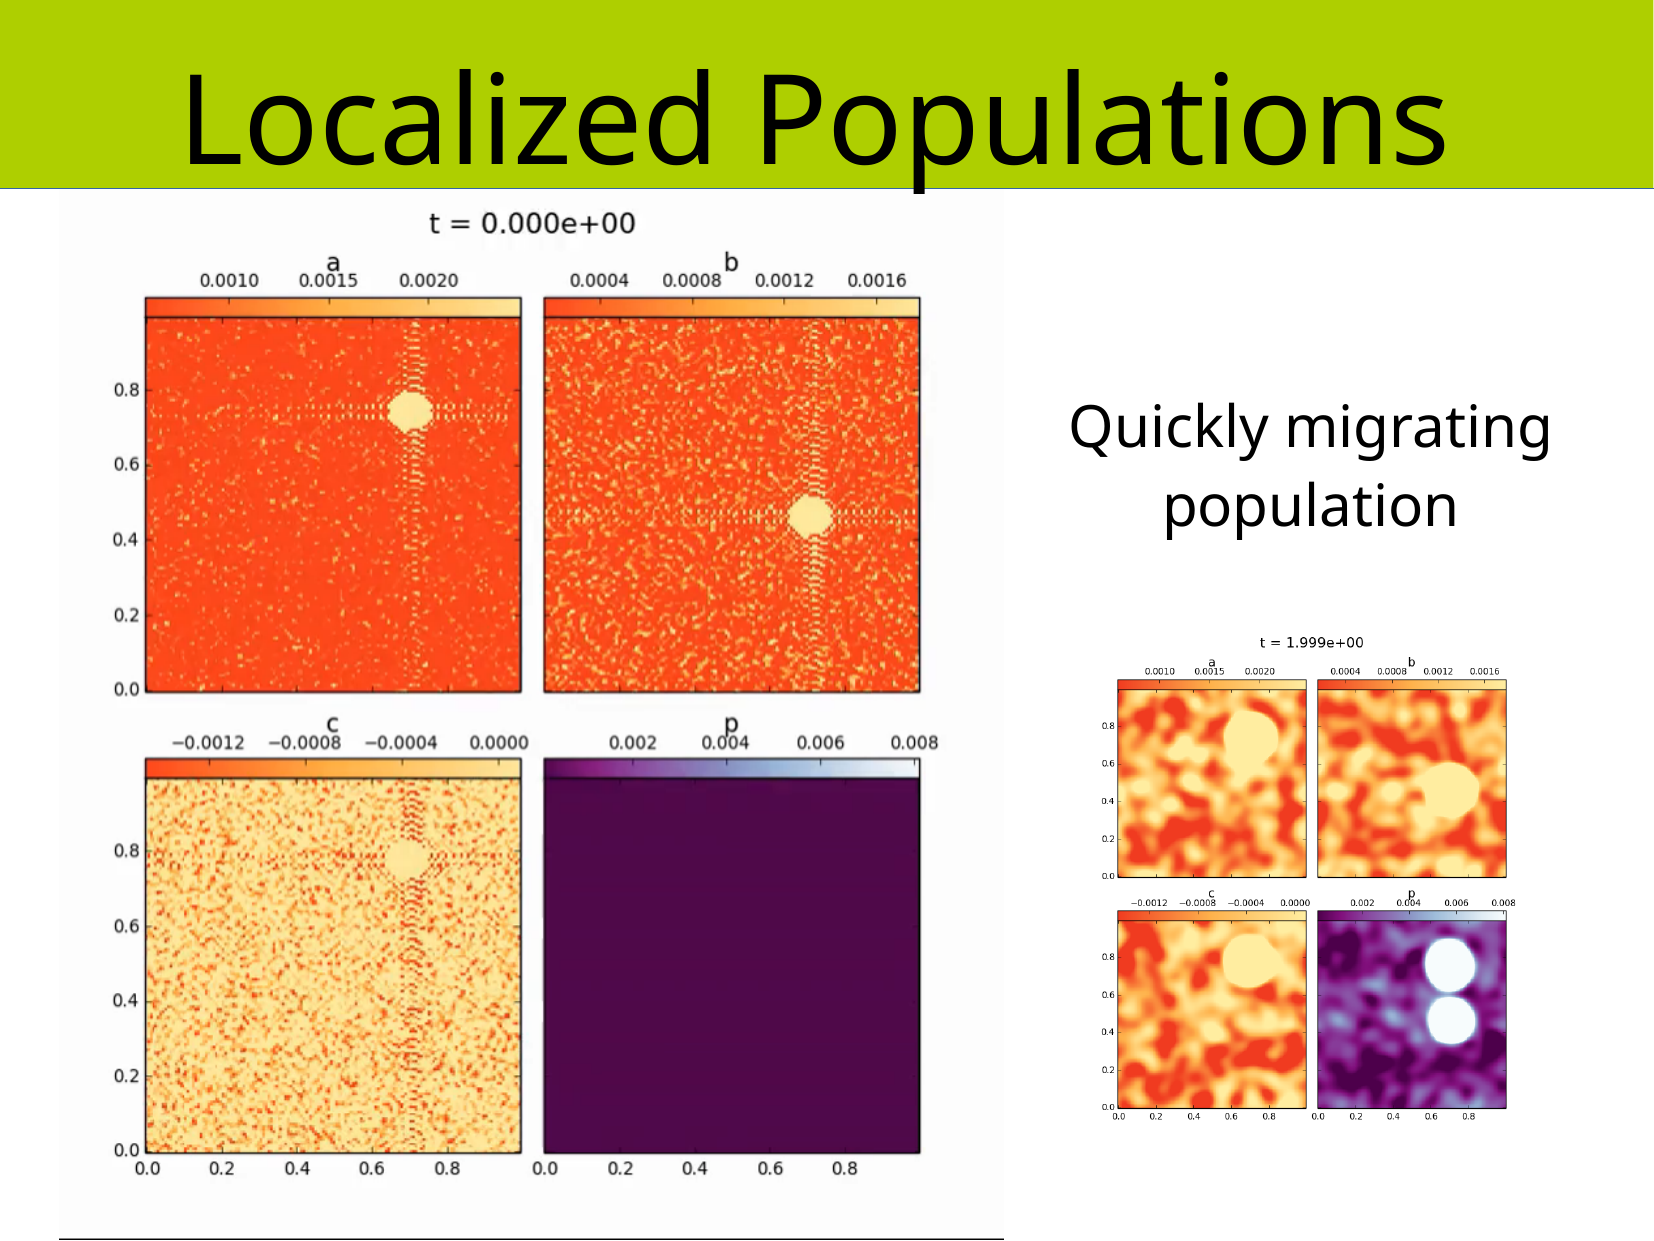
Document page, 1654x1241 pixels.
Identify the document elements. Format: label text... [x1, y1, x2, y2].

text_box [59, 189, 1004, 1241]
picture [1074, 614, 1548, 1151]
text_box [0, 0, 1654, 189]
text_box Quickly migrating population [944, 377, 1654, 544]
text_box Localized Populations [47, 23, 1583, 189]
